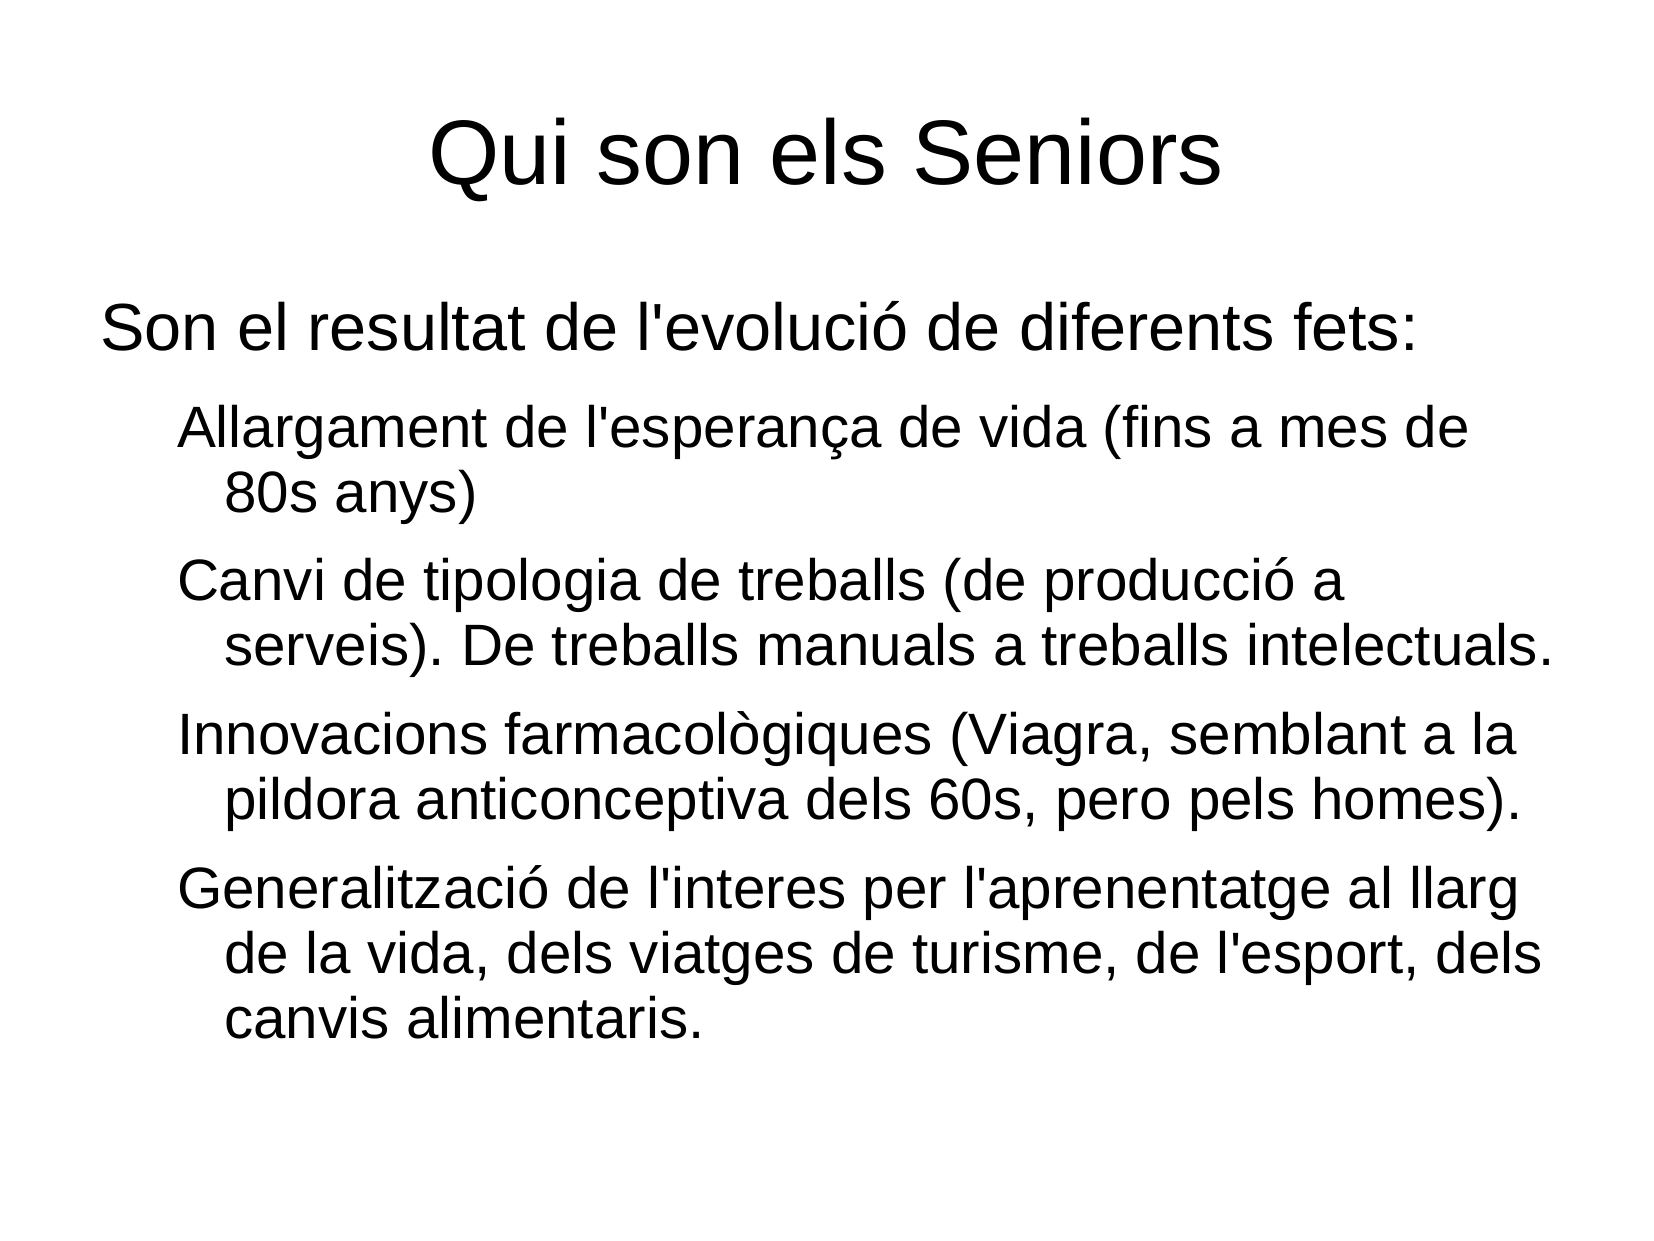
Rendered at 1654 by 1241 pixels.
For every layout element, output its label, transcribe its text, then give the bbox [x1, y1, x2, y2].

title Qui son els Seniors [82, 56, 1571, 250]
list Son el resultat de l'evolució de diferents fets: Allargament de l'esperança de vida (fins a mes de 80s anys) Canvi de tipologia de treballs (de producció a serveis). De treballs manuals a treballs intelectuals. Innovacions farmacològiques (Viagra, semblant a la pildora anticonceptiva dels 60s, pero pels homes). Generalització de l'interes per l'aprenentatge al llarg de la vida, dels viatges de turisme, de l'esport, dels canvis alimentaris. [82, 290, 1571, 1094]
